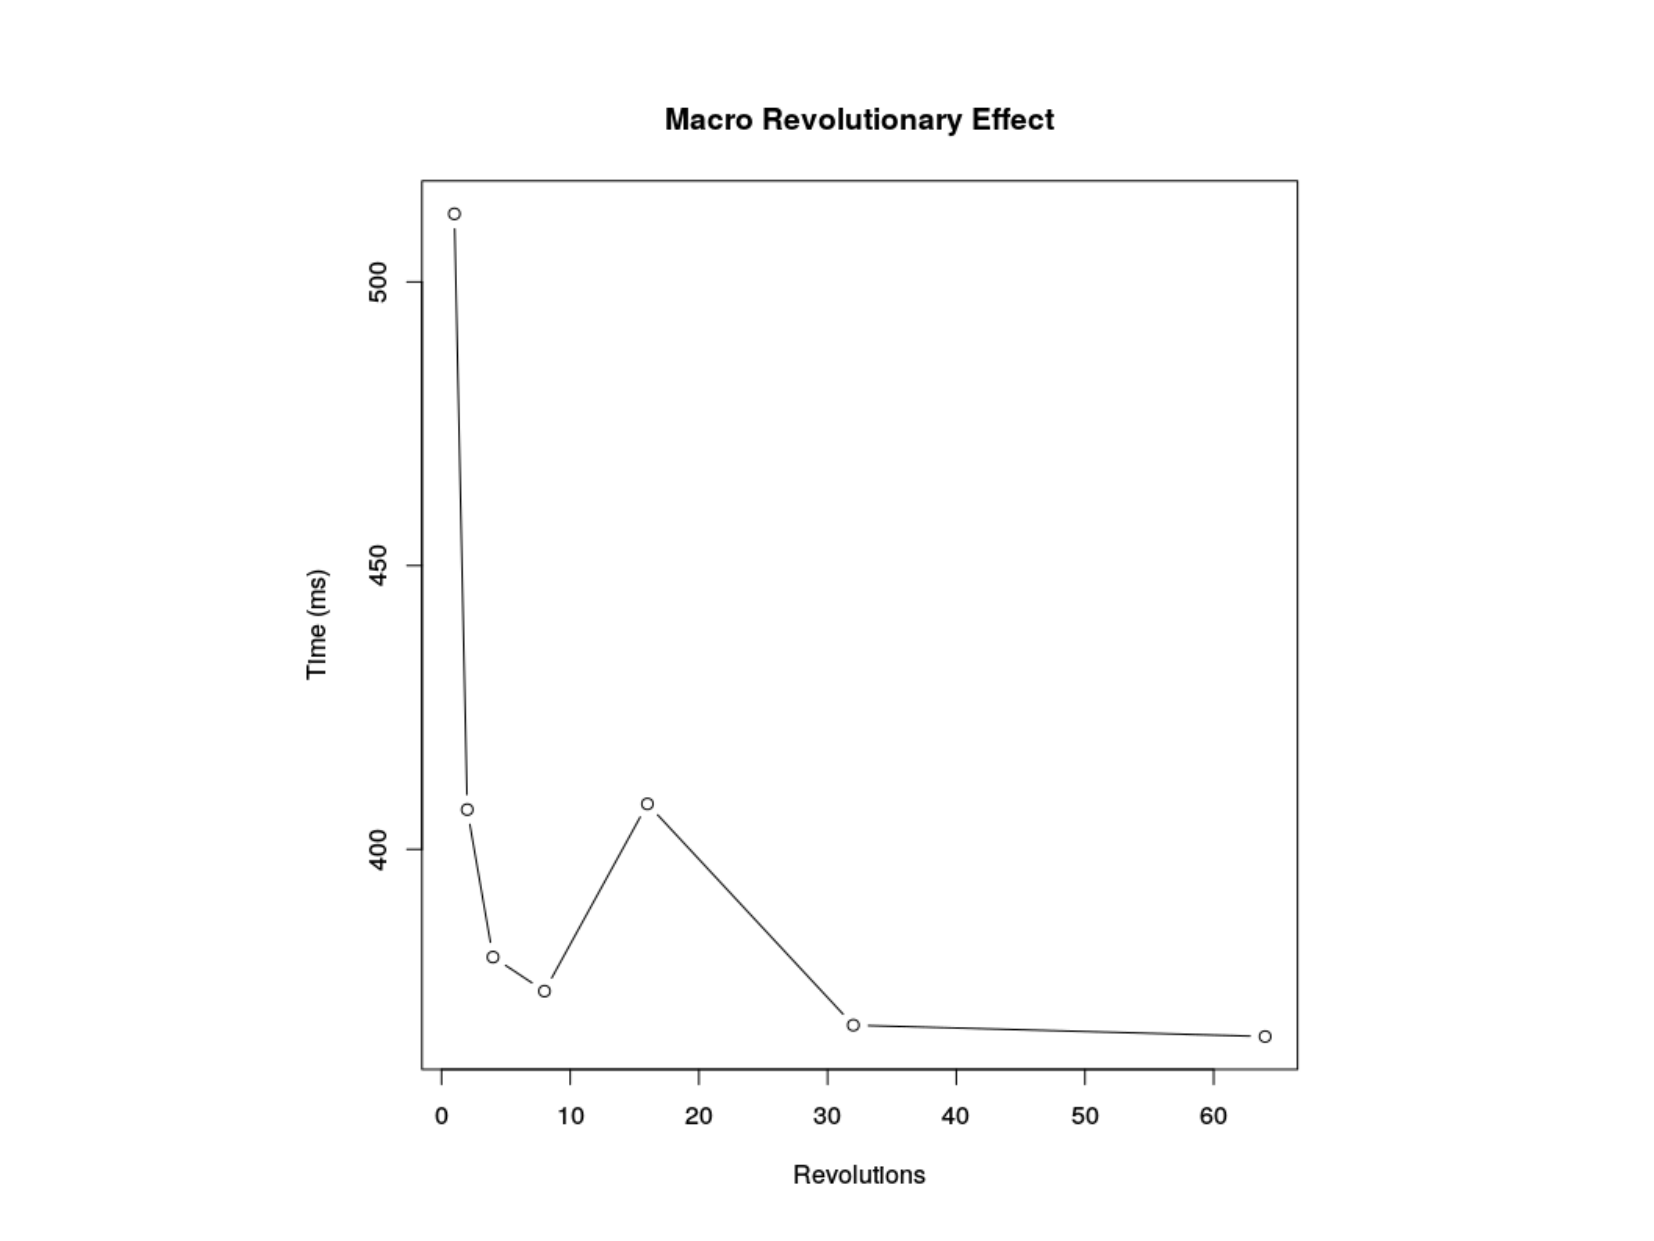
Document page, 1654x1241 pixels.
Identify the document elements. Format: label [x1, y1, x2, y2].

picture [299, 58, 1361, 1224]
